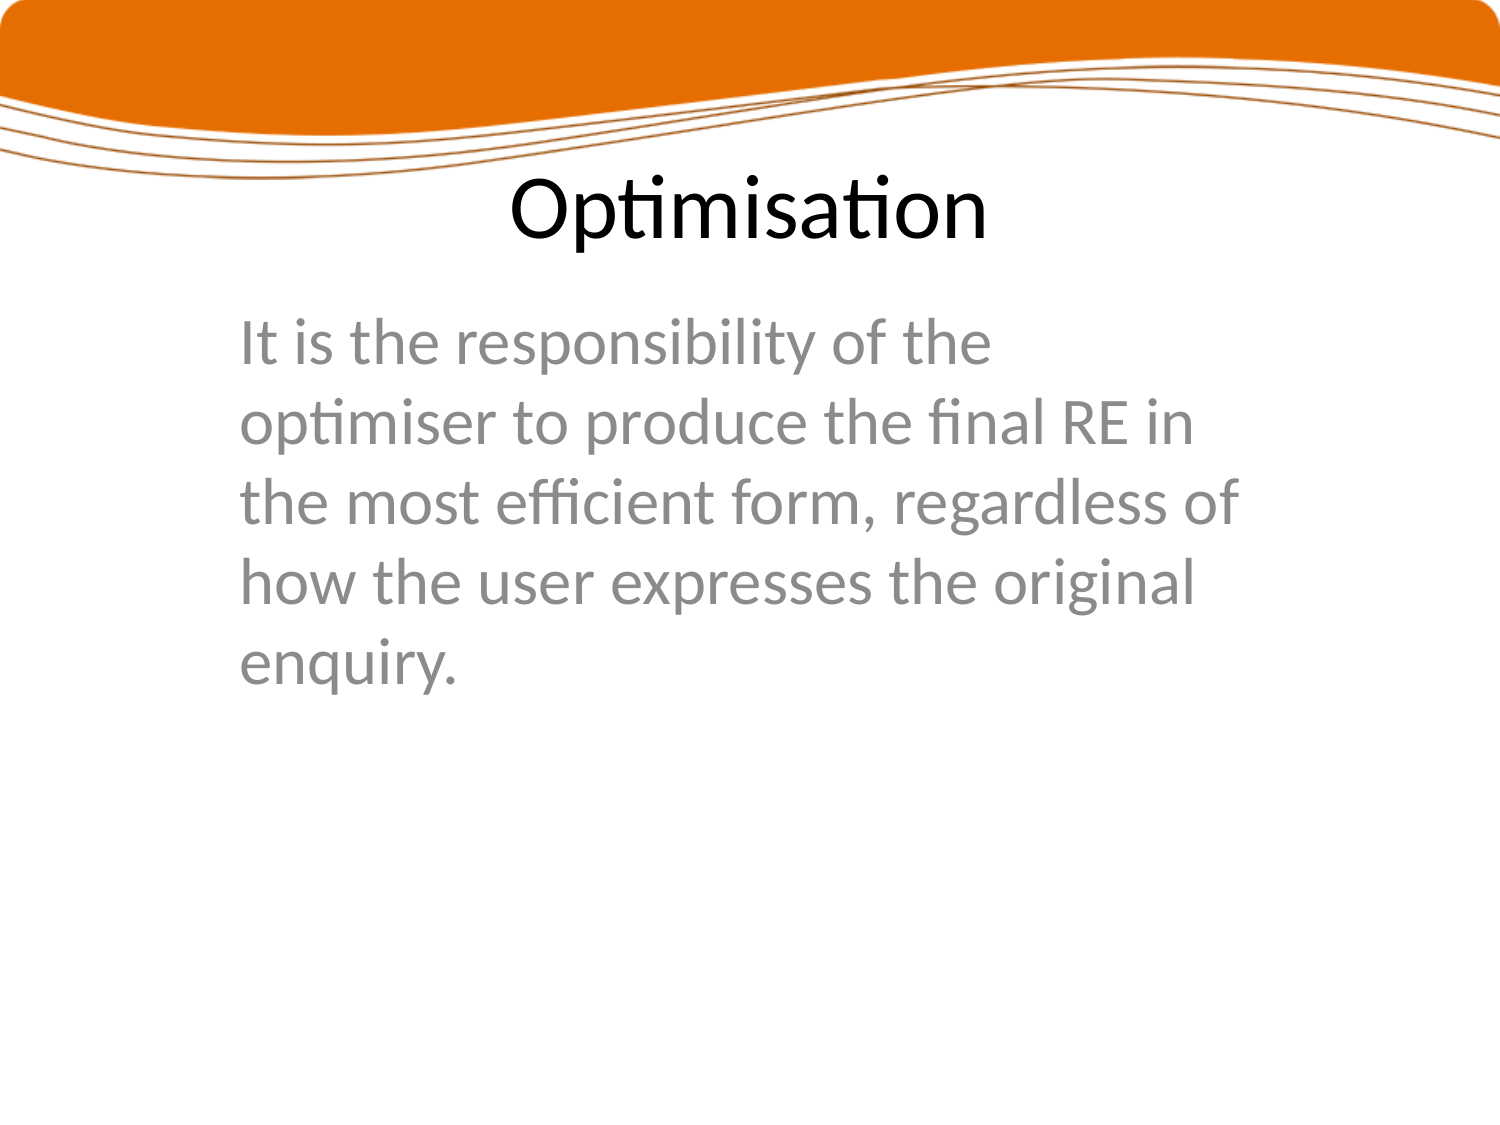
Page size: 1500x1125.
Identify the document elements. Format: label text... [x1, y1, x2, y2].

text_box Optimisation [75, 125, 1425, 279]
picture [0, 0, 1500, 180]
text_box It is the responsibility of the optimiser to produce the final RE in the most efficient form, regardless of how the user expresses the original enquiry. [225, 290, 1275, 988]
